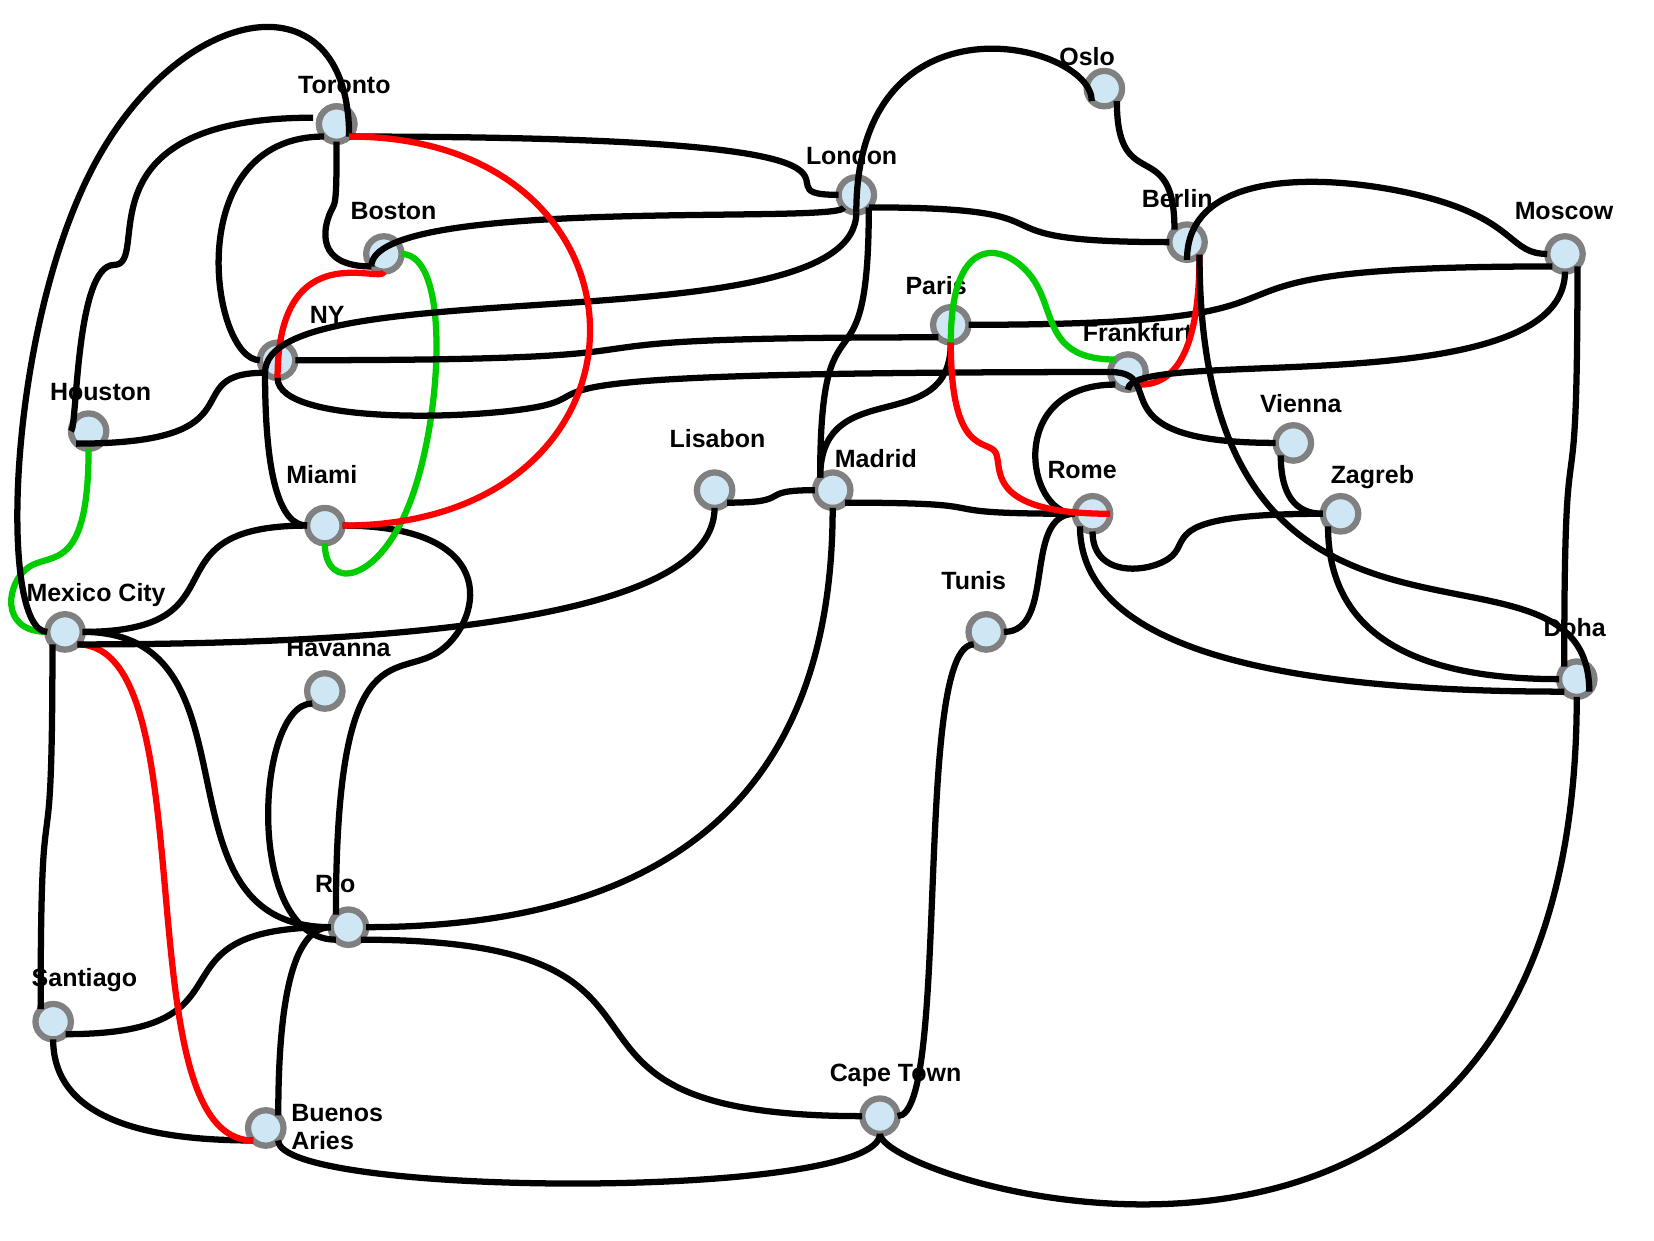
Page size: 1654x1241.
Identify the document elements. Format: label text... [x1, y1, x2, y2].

text_box [281, 346, 295, 378]
text_box Santiago [175, 956, 201, 1001]
text_box Rome [1042, 448, 1217, 493]
text_box [933, 308, 949, 343]
text_box Lisabon [825, 417, 839, 437]
text_box [1591, 668, 1595, 687]
text_box Miami [412, 453, 456, 497]
text_box Havanna [271, 631, 450, 670]
text_box [70, 415, 107, 444]
text_box Rome [1032, 448, 1043, 493]
text_box [47, 615, 83, 650]
text_box [1191, 228, 1205, 260]
text_box London [791, 134, 864, 178]
text_box Cape Town [814, 1051, 919, 1095]
text_box [1110, 376, 1129, 390]
text_box Tunis [1037, 559, 1110, 604]
text_box [283, 108, 314, 115]
text_box Doha [1533, 606, 1561, 621]
text_box [1088, 80, 1123, 107]
text_box [269, 357, 275, 378]
text_box Frankfurt [1187, 318, 1203, 356]
text_box [372, 244, 402, 272]
text_box [1276, 426, 1312, 461]
text_box London [862, 134, 976, 178]
text_box [318, 108, 349, 142]
text_box Boston [437, 222, 520, 233]
text_box Mexico City [173, 586, 196, 615]
text_box Toronto [283, 63, 343, 108]
text_box Havanna [271, 625, 432, 637]
text_box Oslo [1044, 59, 1078, 80]
text_box Berlin [1167, 177, 1270, 221]
text_box Frankfurt [1068, 318, 1191, 356]
text_box Boston [335, 200, 341, 233]
text_box [1110, 356, 1146, 375]
text_box [968, 614, 1004, 650]
text_box [1075, 516, 1110, 532]
text_box Paris [1029, 264, 1075, 308]
text_box Buenos Aries [276, 1091, 461, 1164]
text_box Berlin [1127, 177, 1171, 221]
text_box [860, 178, 875, 213]
text_box Tunis [1089, 559, 1111, 593]
text_box Paris [957, 264, 1043, 308]
text_box Frankfurt [1068, 311, 1184, 320]
text_box Doha [1528, 613, 1561, 651]
text_box Doha [1568, 639, 1577, 651]
text_box [307, 673, 343, 709]
text_box [839, 178, 854, 213]
text_box Vienna [1245, 382, 1430, 426]
text_box [248, 1110, 276, 1146]
text_box NY [295, 293, 427, 333]
text_box [35, 1003, 71, 1040]
text_box Oslo [1044, 35, 1229, 80]
text_box [366, 236, 392, 262]
text_box [1547, 236, 1583, 272]
text_box Mexico City [18, 590, 27, 615]
text_box Frankfurt [1206, 311, 1252, 356]
text_box Toronto [337, 63, 468, 108]
text_box Miami [273, 453, 417, 497]
text_box Lisabon [654, 417, 818, 462]
text_box NY [304, 314, 429, 338]
text_box [954, 308, 969, 343]
text_box [696, 472, 733, 508]
text_box [260, 342, 276, 369]
text_box Cape Town [918, 1051, 999, 1095]
text_box Mexico City [27, 571, 194, 615]
text_box [1559, 661, 1589, 697]
text_box Rio [340, 862, 485, 906]
text_box [862, 1098, 898, 1134]
text_box Doha [1568, 606, 1654, 651]
text_box Tunis [926, 559, 1038, 604]
text_box Zagreb [1316, 453, 1501, 497]
text_box NY [435, 309, 480, 338]
text_box [1323, 497, 1359, 532]
text_box Moscow [1500, 188, 1654, 233]
text_box [307, 507, 343, 543]
text_box [283, 121, 314, 140]
text_box NY [433, 293, 480, 306]
text_box Havanna [401, 638, 456, 670]
text_box Santiago [44, 956, 173, 1001]
text_box Boston [342, 188, 520, 233]
text_box [815, 478, 851, 508]
text_box Santiago [16, 956, 37, 1001]
text_box Rio [300, 862, 333, 906]
text_box Berlin [1202, 182, 1312, 221]
text_box Paris [890, 264, 962, 308]
text_box Madrid [820, 437, 995, 481]
text_box [331, 909, 366, 945]
text_box Houston [35, 370, 77, 415]
text_box Houston [80, 370, 220, 415]
text_box Madrid [977, 437, 1033, 481]
text_box [1075, 496, 1110, 510]
text_box Buenos Aries [276, 1147, 311, 1164]
text_box [1169, 224, 1191, 260]
